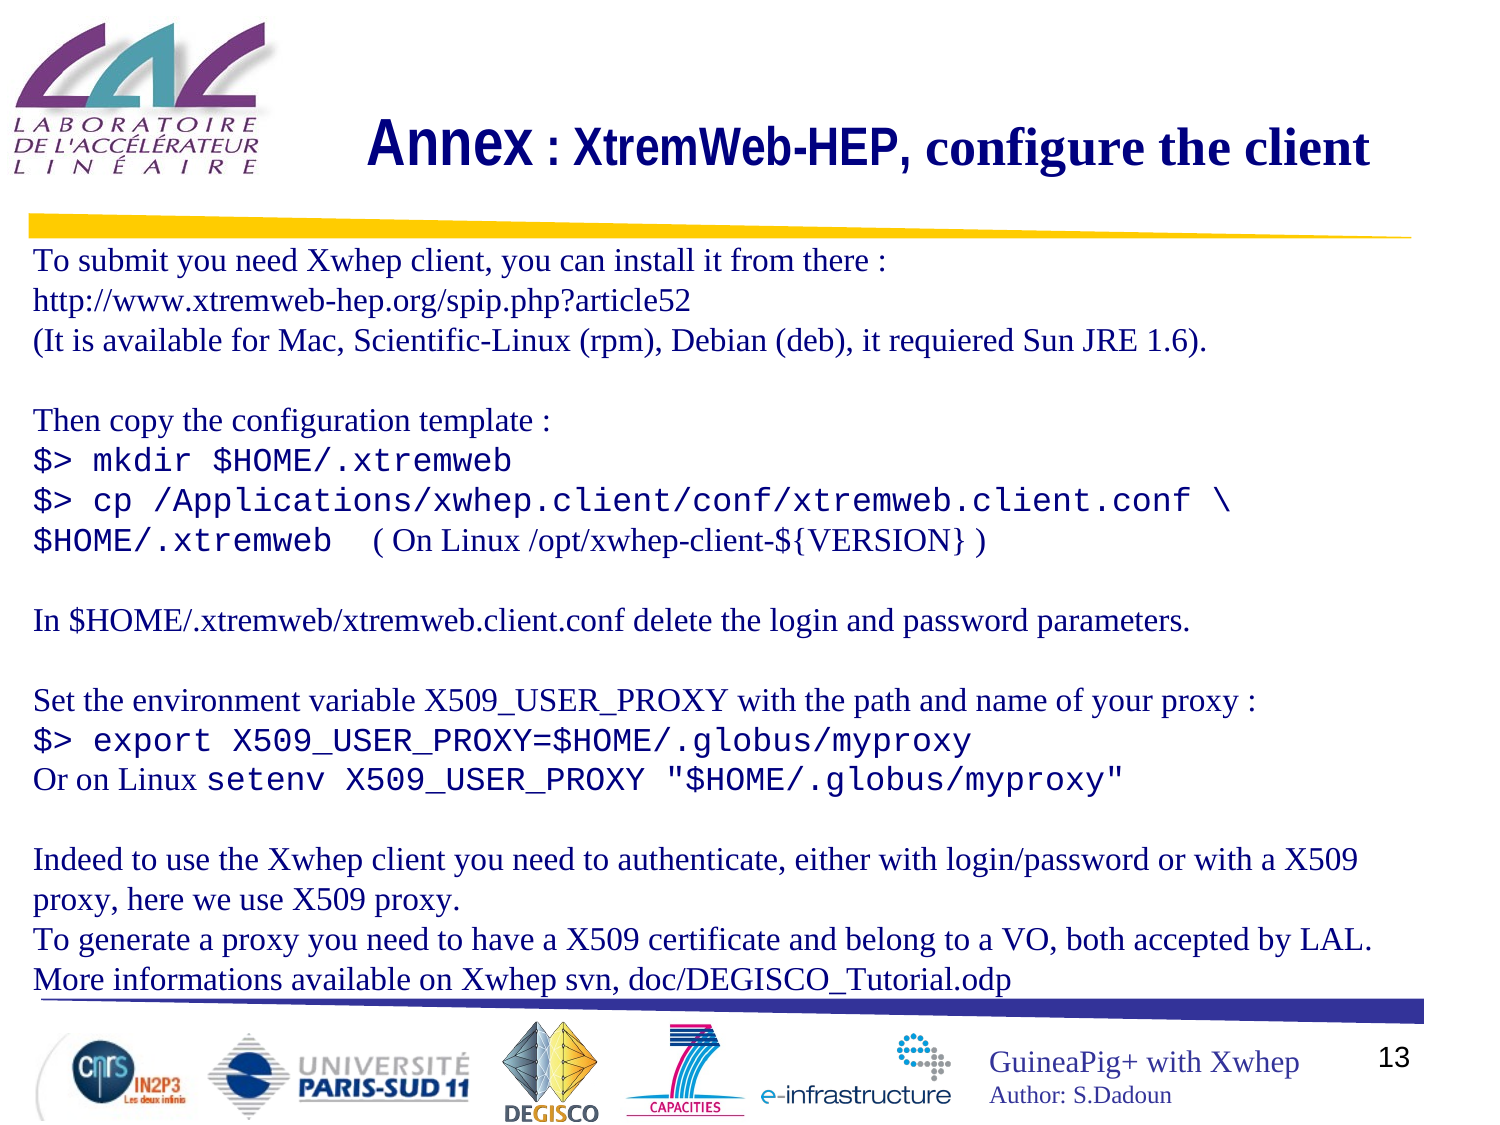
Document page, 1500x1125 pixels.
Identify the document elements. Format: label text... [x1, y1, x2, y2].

picture [7, 16, 283, 178]
subtitle To submit you need Xwhep client, you can install it from there : http://www.xtremweb-hep.org/spip.php?article52 (It is available for Mac, Scientific-Linux (rpm), Debian (deb), it requiered Sun JRE 1.6). Then copy the configuration template : $> mkdir $HOME/.xtremweb $> cp /Applications/xwhep.client/conf/xtremweb.client.conf \ $HOME/.xtremweb ( On Linux /opt/xwhep-client-${VERSION} ) In $HOME/.xtremweb/xtremweb.client.conf delete the login and password parameters. Set the environment variable X509_USER_PROXY with the path and name of your proxy : $> export X509_USER_PROXY=$HOME/.globus/myproxy Or on Linux setenv X509_USER_PROXY "$HOME/.globus/myproxy" Indeed to use the Xwhep client you need to authenticate, either with login/password or with a X509 proxy, here we use X509 proxy. To generate a proxy you need to have a X509 certificate and belong to a VO, both accepted by LAL. More informations available on Xwhep svn, doc/DEGISCO_Tutorial.odp [32, 238, 1418, 1038]
picture [25, 1033, 475, 1121]
picture [490, 1038, 609, 1122]
picture [902, 1038, 925, 1049]
picture [620, 1038, 750, 1124]
picture [761, 1038, 951, 1104]
title Annex : XtremWeb-HEP, configure the client [259, 56, 1479, 221]
